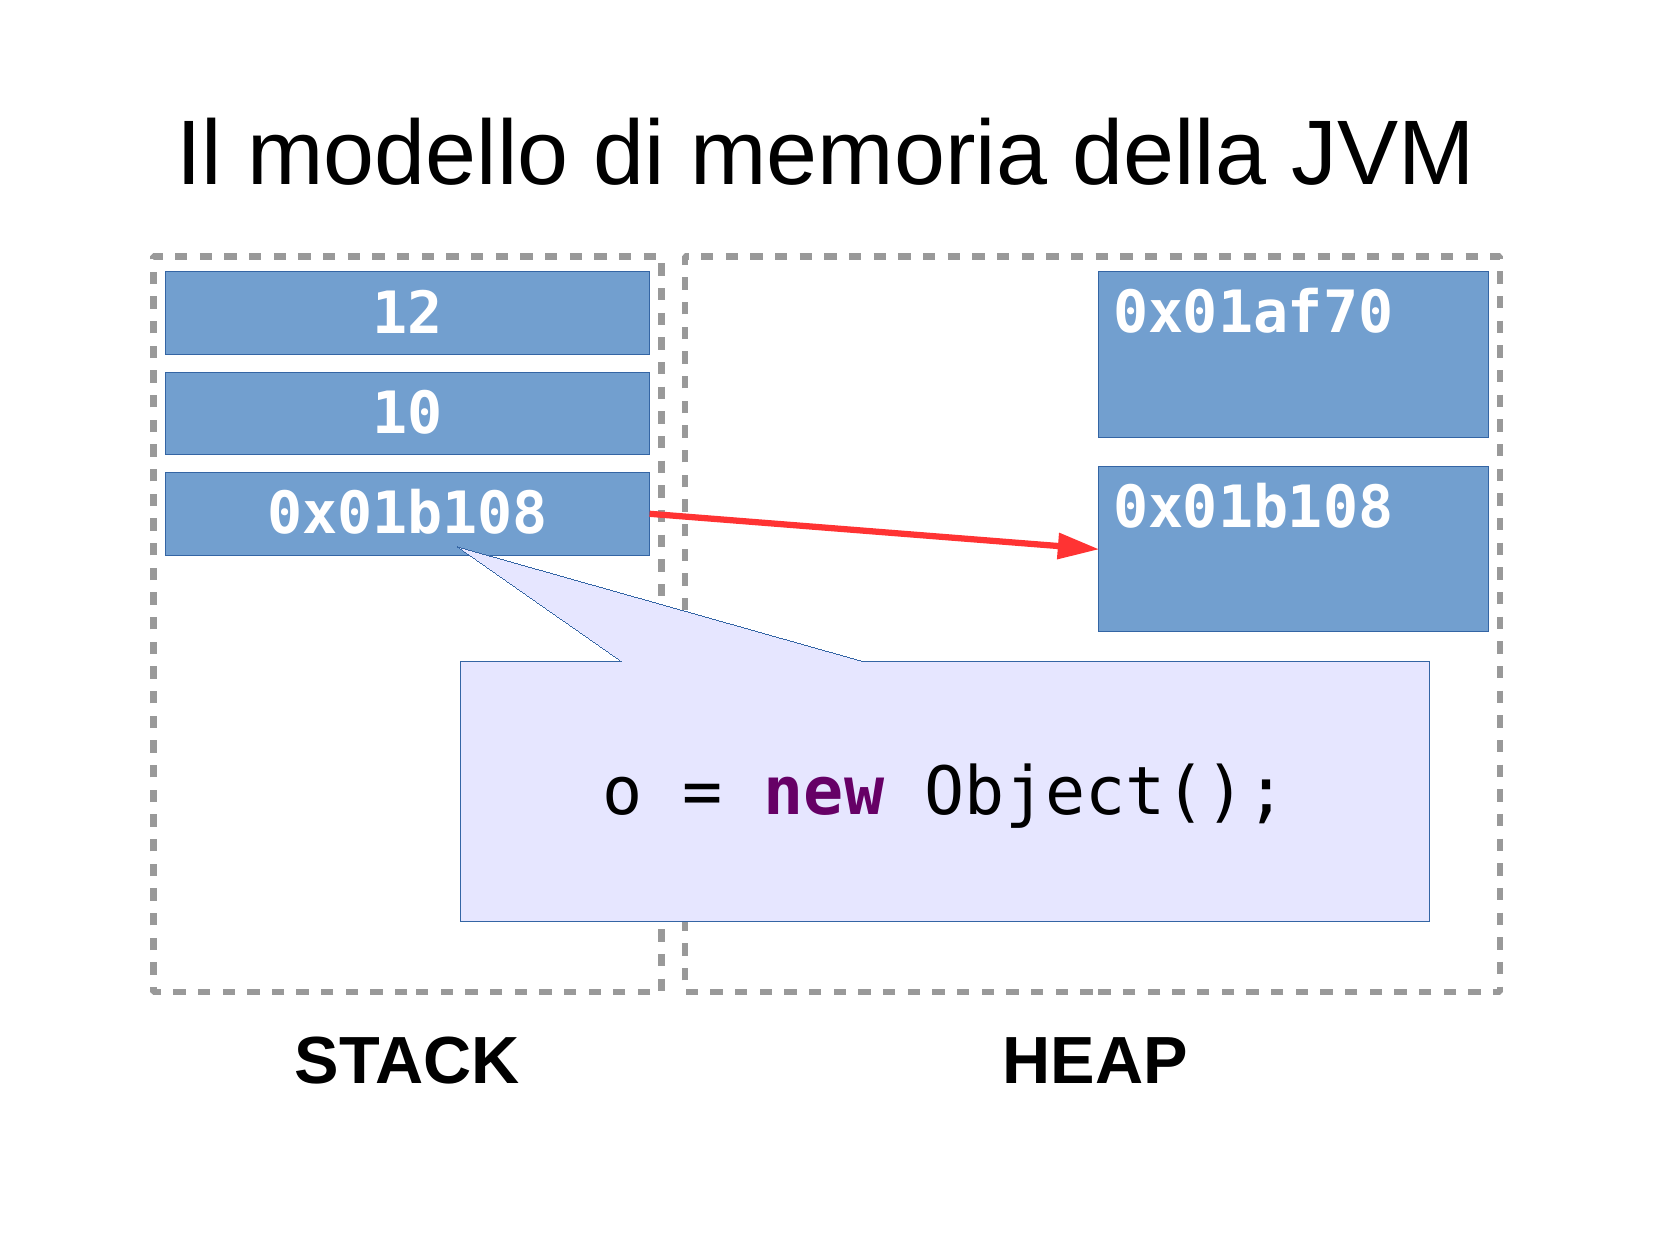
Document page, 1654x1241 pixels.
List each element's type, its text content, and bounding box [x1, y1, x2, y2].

text_box 0x01b108 [1098, 466, 1489, 632]
text_box HEAP [702, 1015, 1489, 1106]
title Il modello di memoria della JVM [82, 49, 1571, 257]
text_box STACK [165, 1015, 650, 1106]
text_box 10 [165, 372, 650, 455]
text_box 12 [165, 271, 650, 355]
text_box 0x01b108 [165, 472, 650, 556]
text_box o = new Object(); [457, 546, 1430, 922]
text_box 0x01af70 [1098, 271, 1489, 438]
